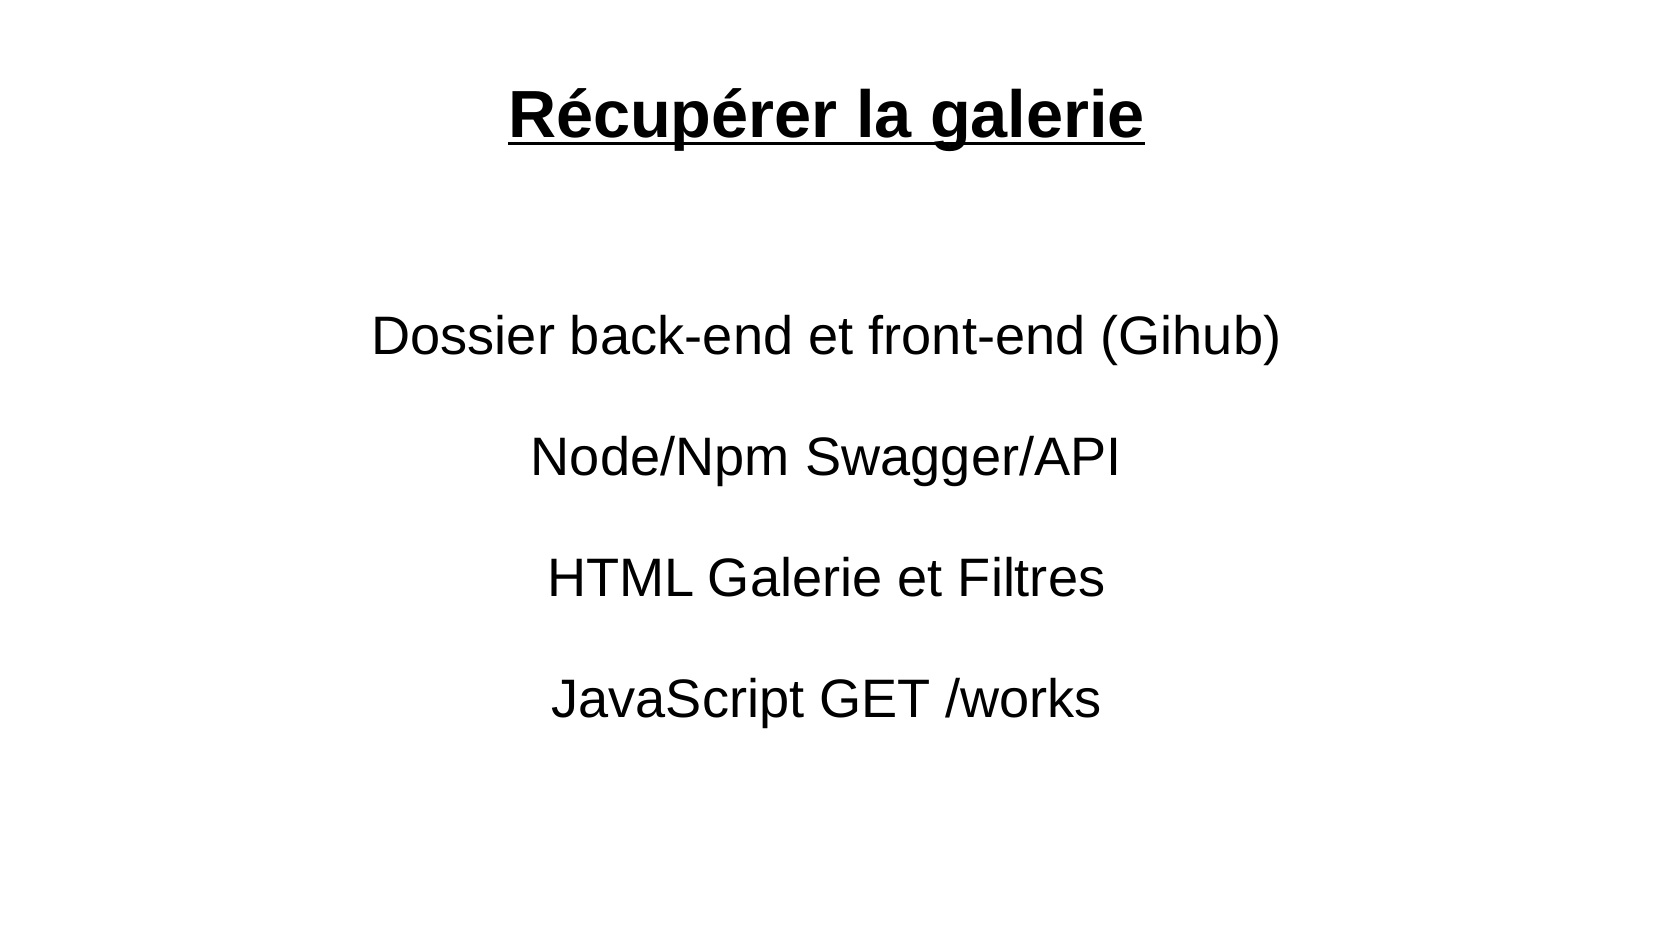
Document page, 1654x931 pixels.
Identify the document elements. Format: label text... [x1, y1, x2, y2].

title Récupérer la galerie [82, 37, 1571, 193]
subtitle Dossier back-end et front-end (Gihub) Node/Npm Swagger/API HTML Galerie et Filtres JavaScript GET /works [82, 217, 1571, 758]
